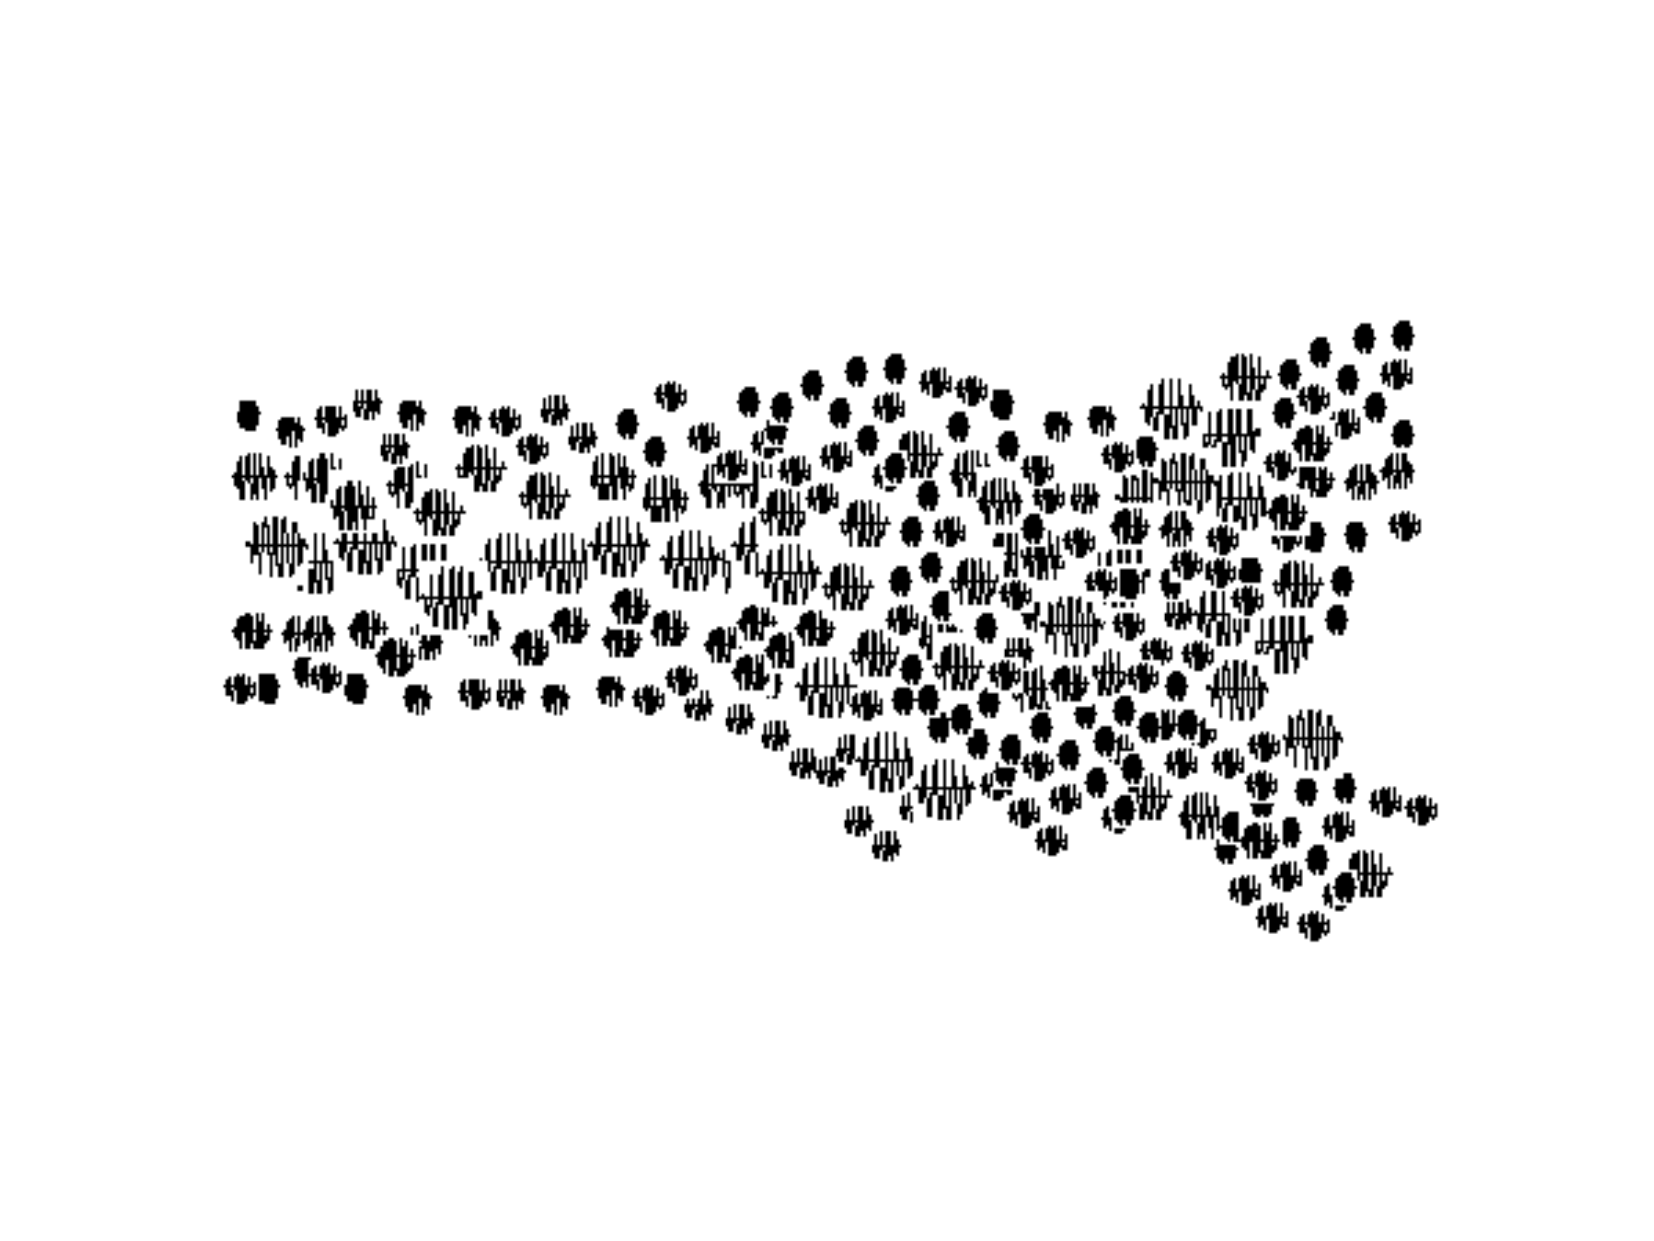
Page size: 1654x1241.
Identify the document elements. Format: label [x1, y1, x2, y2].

picture [221, 305, 1441, 946]
